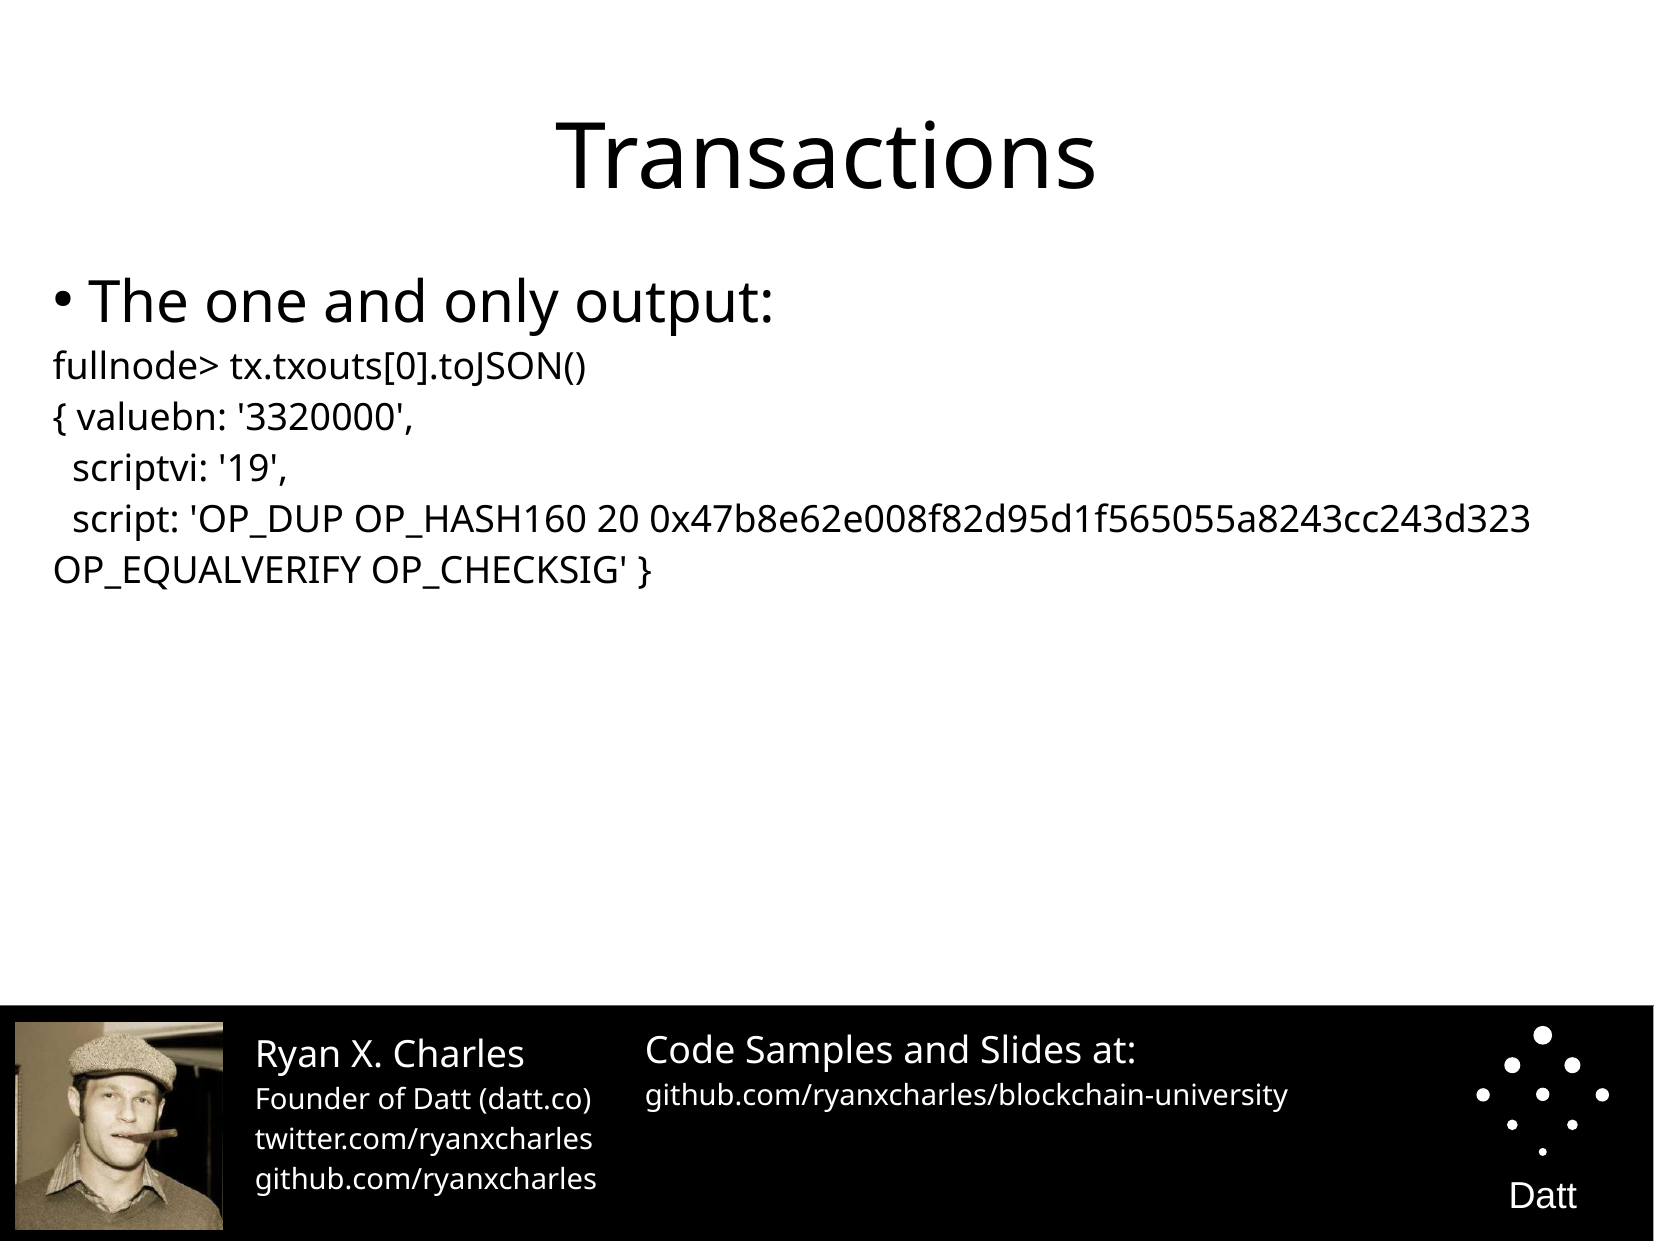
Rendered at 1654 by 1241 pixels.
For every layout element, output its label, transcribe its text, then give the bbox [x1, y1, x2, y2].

picture [15, 1022, 223, 1231]
text_box Datt [1452, 1167, 1633, 1241]
text_box [0, 1005, 1654, 1241]
subtitle The one and only output: fullnode> tx.txouts[0].toJSON() { valuebn: '3320000', scriptvi: '19', script: 'OP_DUP OP_HASH160 20 0x47b8e62e008f82d95d1f565055a8243cc243d323 OP_EQUALVERIFY OP_CHECKSIG' } [52, 260, 1606, 961]
text_box Ryan X. Charles Founder of Datt (datt.co) twitter.com/ryanxcharles github.com/ryanxcharles [240, 1020, 976, 1241]
title Transactions [82, 49, 1571, 257]
picture [1475, 1023, 1611, 1159]
text_box Code Samples and Slides at: github.com/ryanxcharles/blockchain-university [630, 1015, 1403, 1156]
